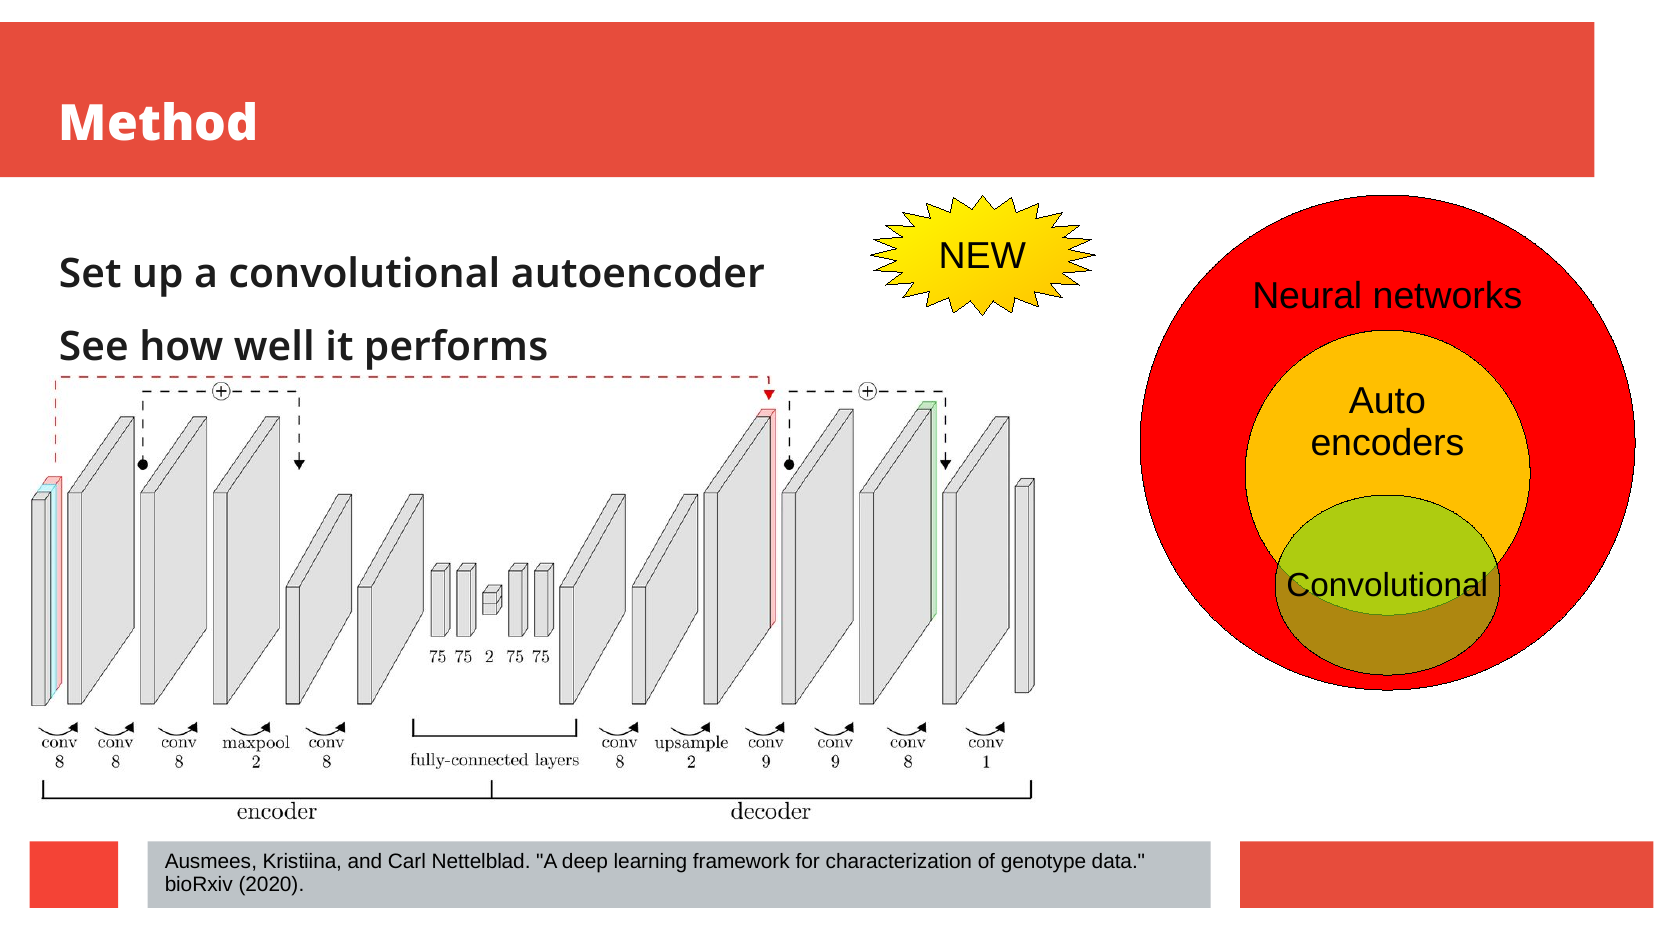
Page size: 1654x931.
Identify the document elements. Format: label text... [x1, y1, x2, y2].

list Set up a convolutional autoencoder See how well it performs [59, 243, 1565, 820]
picture [30, 375, 1036, 820]
title Method [59, 44, 1595, 156]
text_box NEW [870, 195, 1096, 316]
text_box Ausmees, Kristiina, and Carl Nettelblad. "A deep learning framework for characterization of genotype data." bioRxiv (2020). [150, 842, 1186, 904]
text_box Auto encoders [1245, 330, 1531, 564]
text_box Convolutional [1275, 495, 1501, 676]
text_box Neural networks [1140, 195, 1636, 691]
